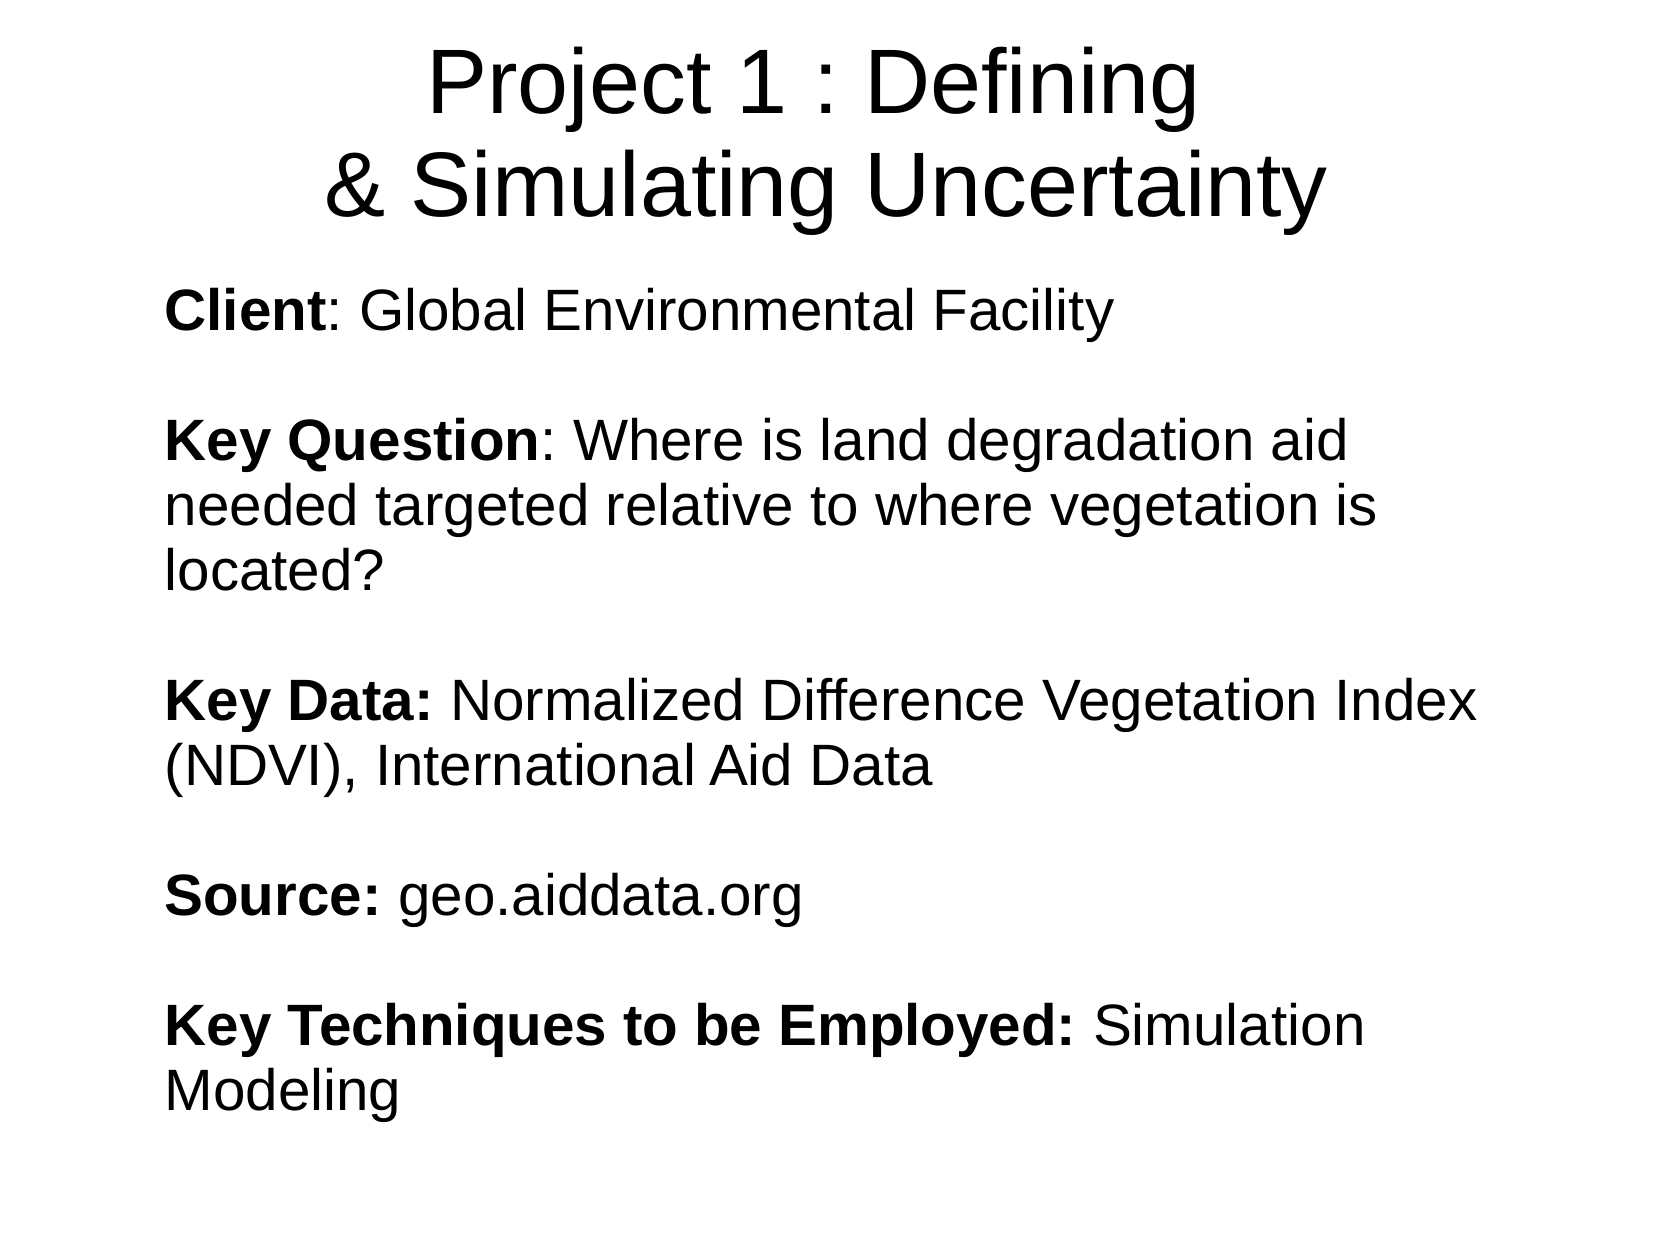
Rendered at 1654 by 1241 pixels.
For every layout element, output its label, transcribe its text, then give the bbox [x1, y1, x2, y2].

title Project 1 : Defining & Simulating Uncertainty [82, 30, 1571, 238]
text_box Client: Global Environmental Facility Key Question: Where is land degradation aid needed targeted relative to where vegetation is located? Key Data: Normalized Difference Vegetation Index (NDVI), International Aid Data Source: geo.aiddata.org Key Techniques to be Employed: Simulation Modeling [150, 270, 1576, 1131]
